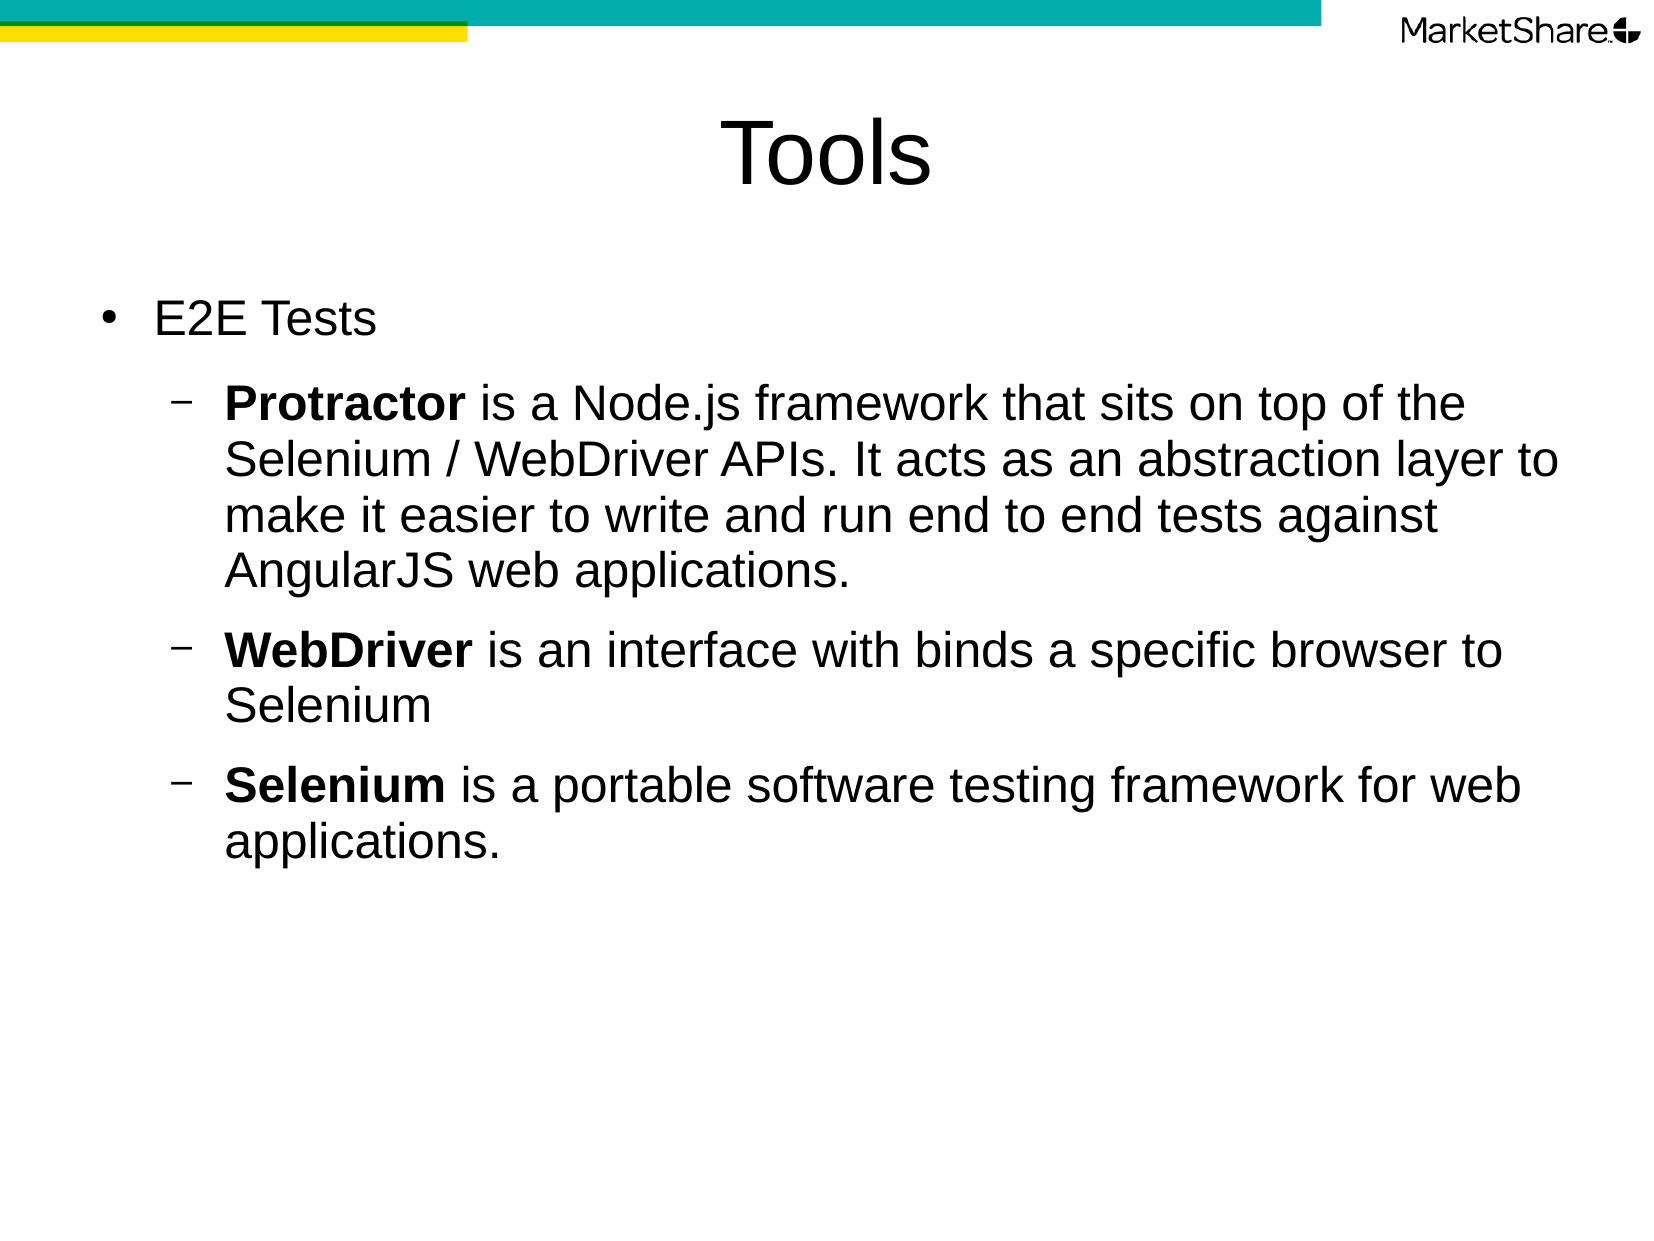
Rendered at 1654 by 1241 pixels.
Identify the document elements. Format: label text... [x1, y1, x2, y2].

title Tools [82, 49, 1571, 257]
list E2E Tests Protractor is a Node.js framework that sits on top of the Selenium / WebDriver APIs. It acts as an abstraction layer to make it easier to write and run end to end tests against AngularJS web applications. WebDriver is an interface with binds a specific browser to Selenium Selenium is a portable software testing framework for web applications. [82, 290, 1571, 1109]
picture [1390, 1, 1651, 57]
